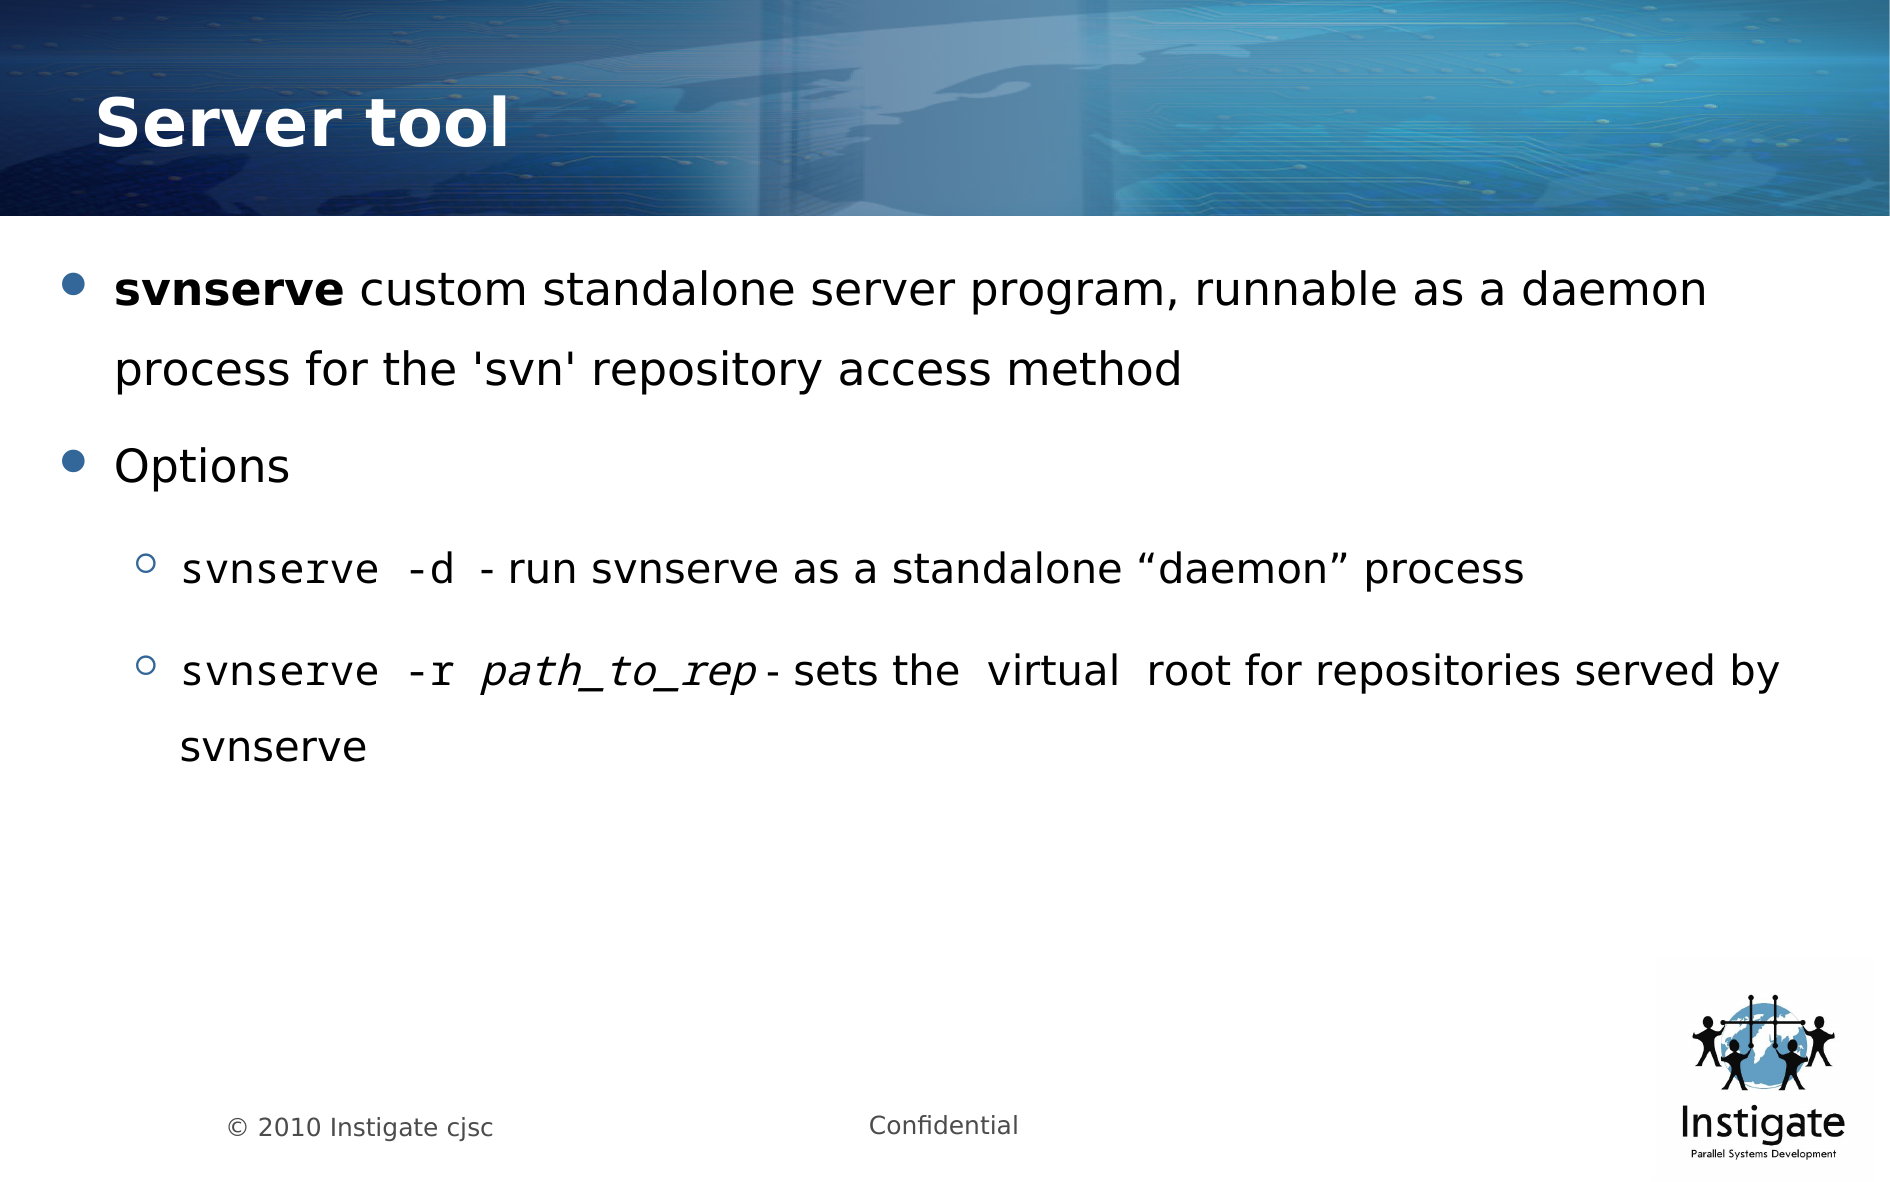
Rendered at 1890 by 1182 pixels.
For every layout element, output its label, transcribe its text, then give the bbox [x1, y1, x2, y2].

picture [0, 0, 1890, 216]
list svnserve custom standalone server program, runnable as a daemon process for the 'svn' repository access method Options svnserve -d - run svnserve as a standalone “daemon” process svnserve -r path_to_rep - sets the virtual root for repositories served by svnserve [59, 236, 1831, 1001]
picture [1650, 956, 1876, 1182]
title Server tool [94, 54, 1793, 210]
